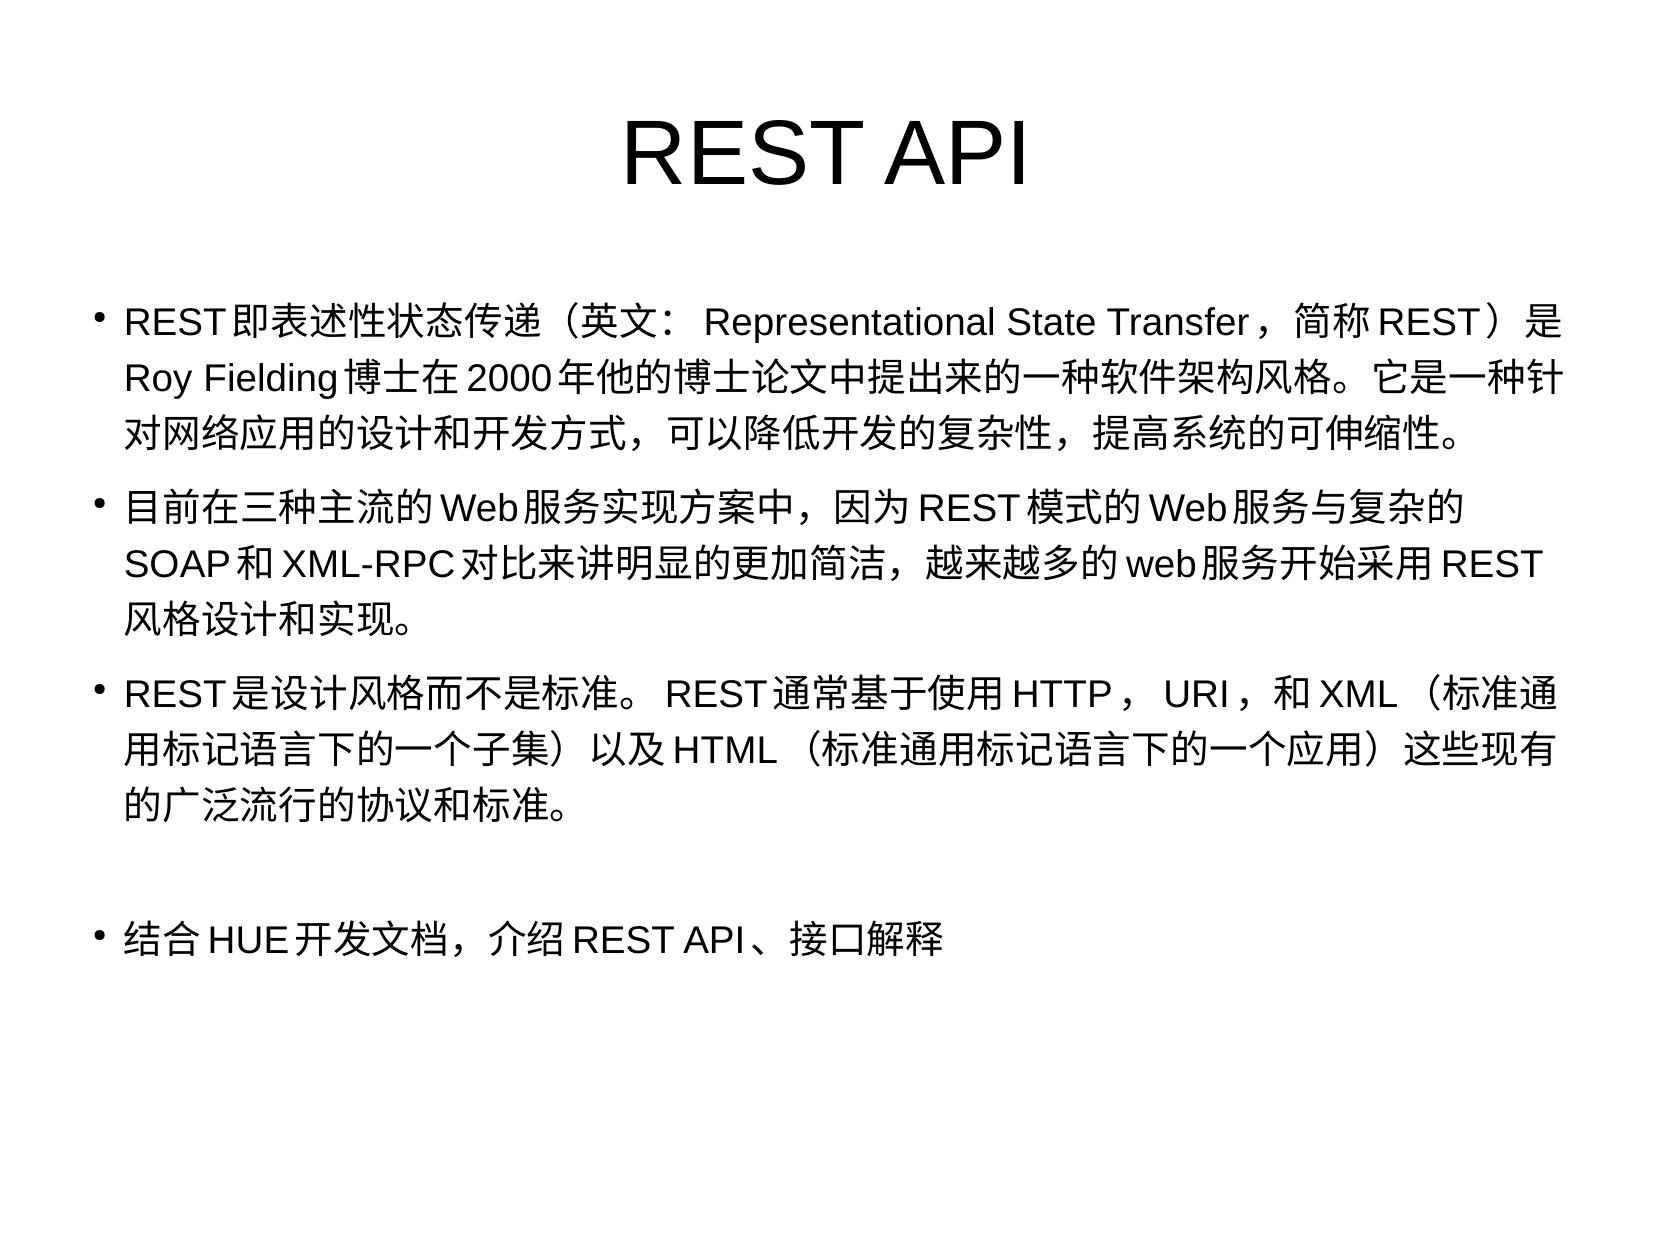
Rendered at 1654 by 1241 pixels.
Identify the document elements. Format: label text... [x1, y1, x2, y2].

title REST API [82, 49, 1571, 257]
list REST即表述性状态传递（英文：Representational State Transfer，简称REST）是Roy Fielding博士在2000年他的博士论文中提出来的一种软件架构风格。它是一种针对网络应用的设计和开发方式，可以降低开发的复杂性，提高系统的可伸缩性。 目前在三种主流的Web服务实现方案中，因为REST模式的Web服务与复杂的SOAP和XML-RPC对比来讲明显的更加简洁，越来越多的web服务开始采用REST风格设计和实现。 REST是设计风格而不是标准。REST通常基于使用HTTP，URI，和XML（标准通用标记语言下的一个子集）以及HTML（标准通用标记语言下的一个应用）这些现有的广泛流行的协议和标准。 结合HUE开发文档，介绍REST API、接口解释 [82, 290, 1571, 1010]
